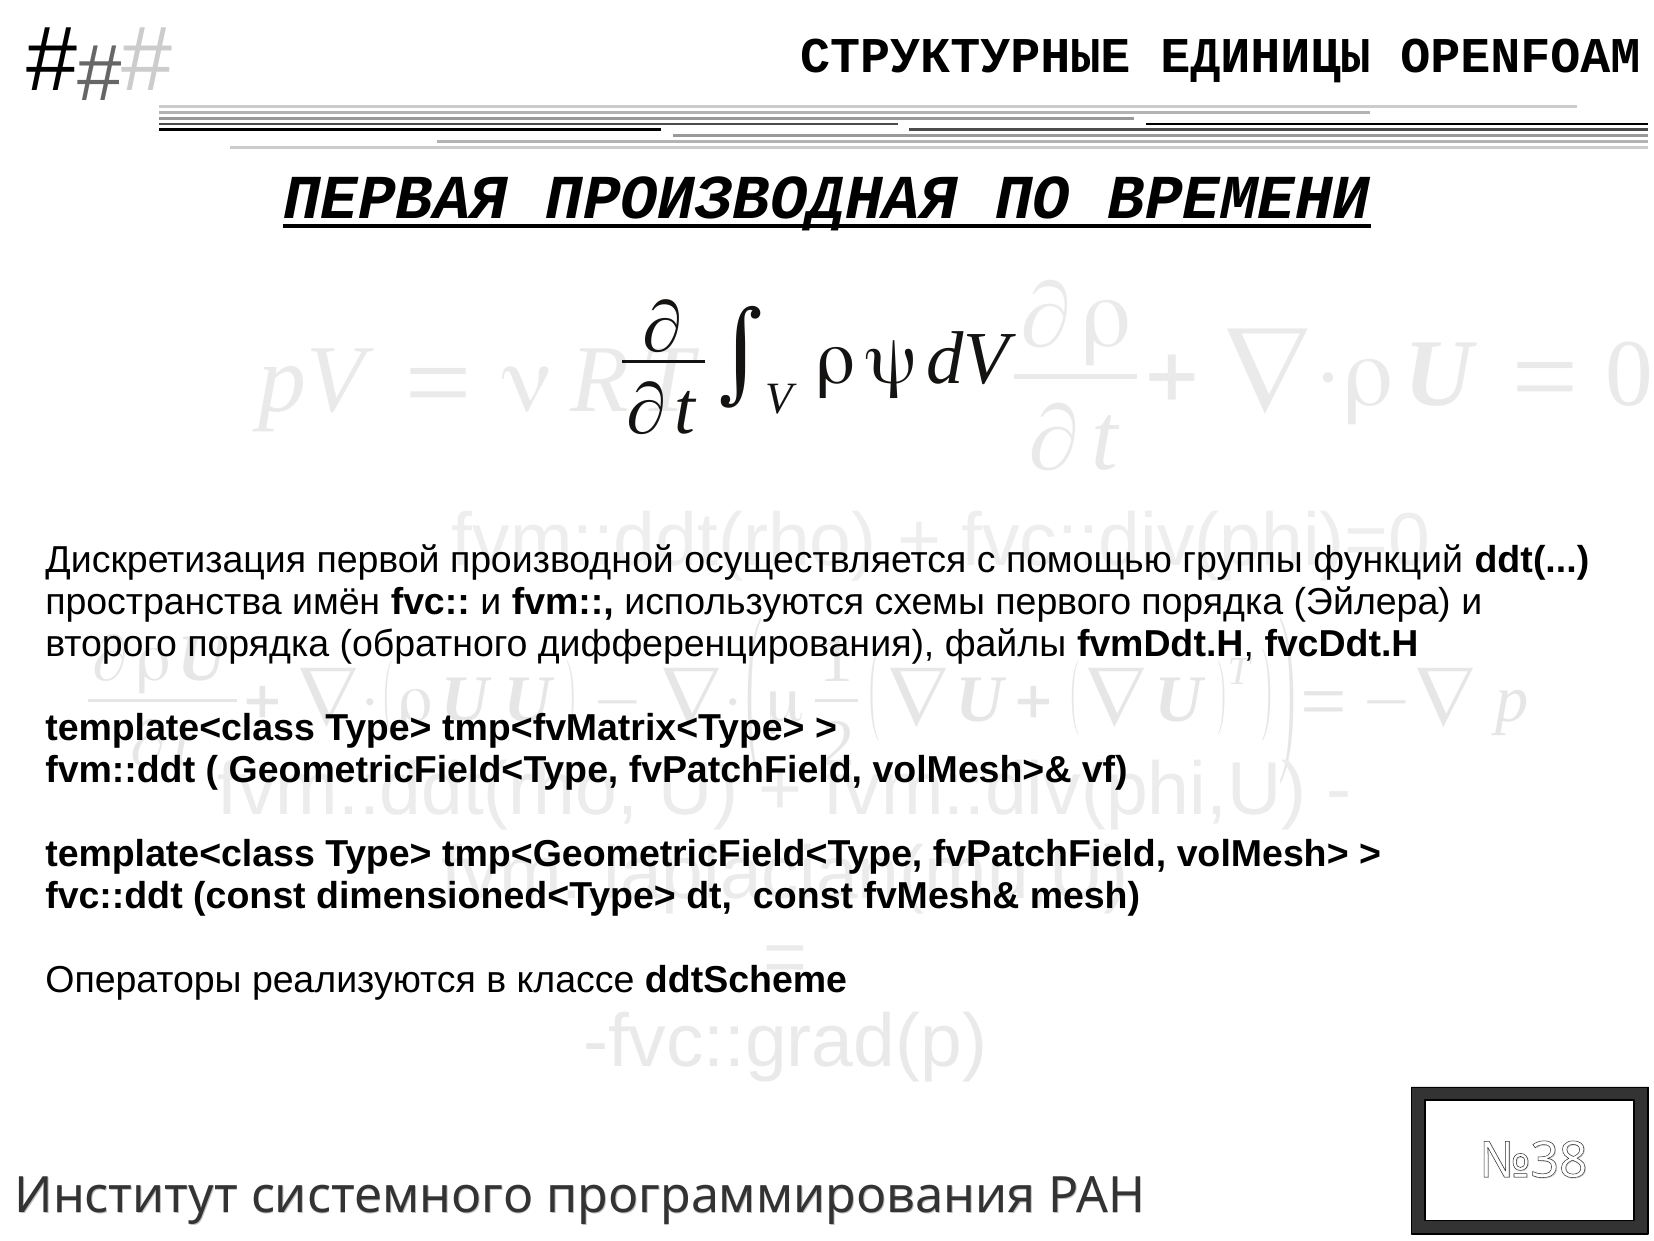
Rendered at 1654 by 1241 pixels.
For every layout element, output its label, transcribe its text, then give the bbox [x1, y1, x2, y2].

chart [611, 295, 1016, 450]
text_box Дискретизация первой производной осуществляется с помощью группы функций ddt(...) пространства имён fvc:: и fvm::, используются схемы первого порядка (Эйлера) и второго порядка (обратного дифференцирования), файлы fvmDdt.H, fvcDdt.H template<class Type> tmp<fvMatrix<Type> > fvm::ddt ( GeometricField<Type, fvPatchField, volMesh>& vf) template<class Type> tmp<GeometricField<Type, fvPatchField, volMesh> > fvc::ddt (const dimensioned<Type> dt, const fvMesh& mesh) Операторы реализуются в классе ddtScheme [30, 530, 1634, 1008]
title ПЕРВАЯ ПРОИЗВОДНАЯ ПО ВРЕМЕНИ [0, 147, 1654, 257]
